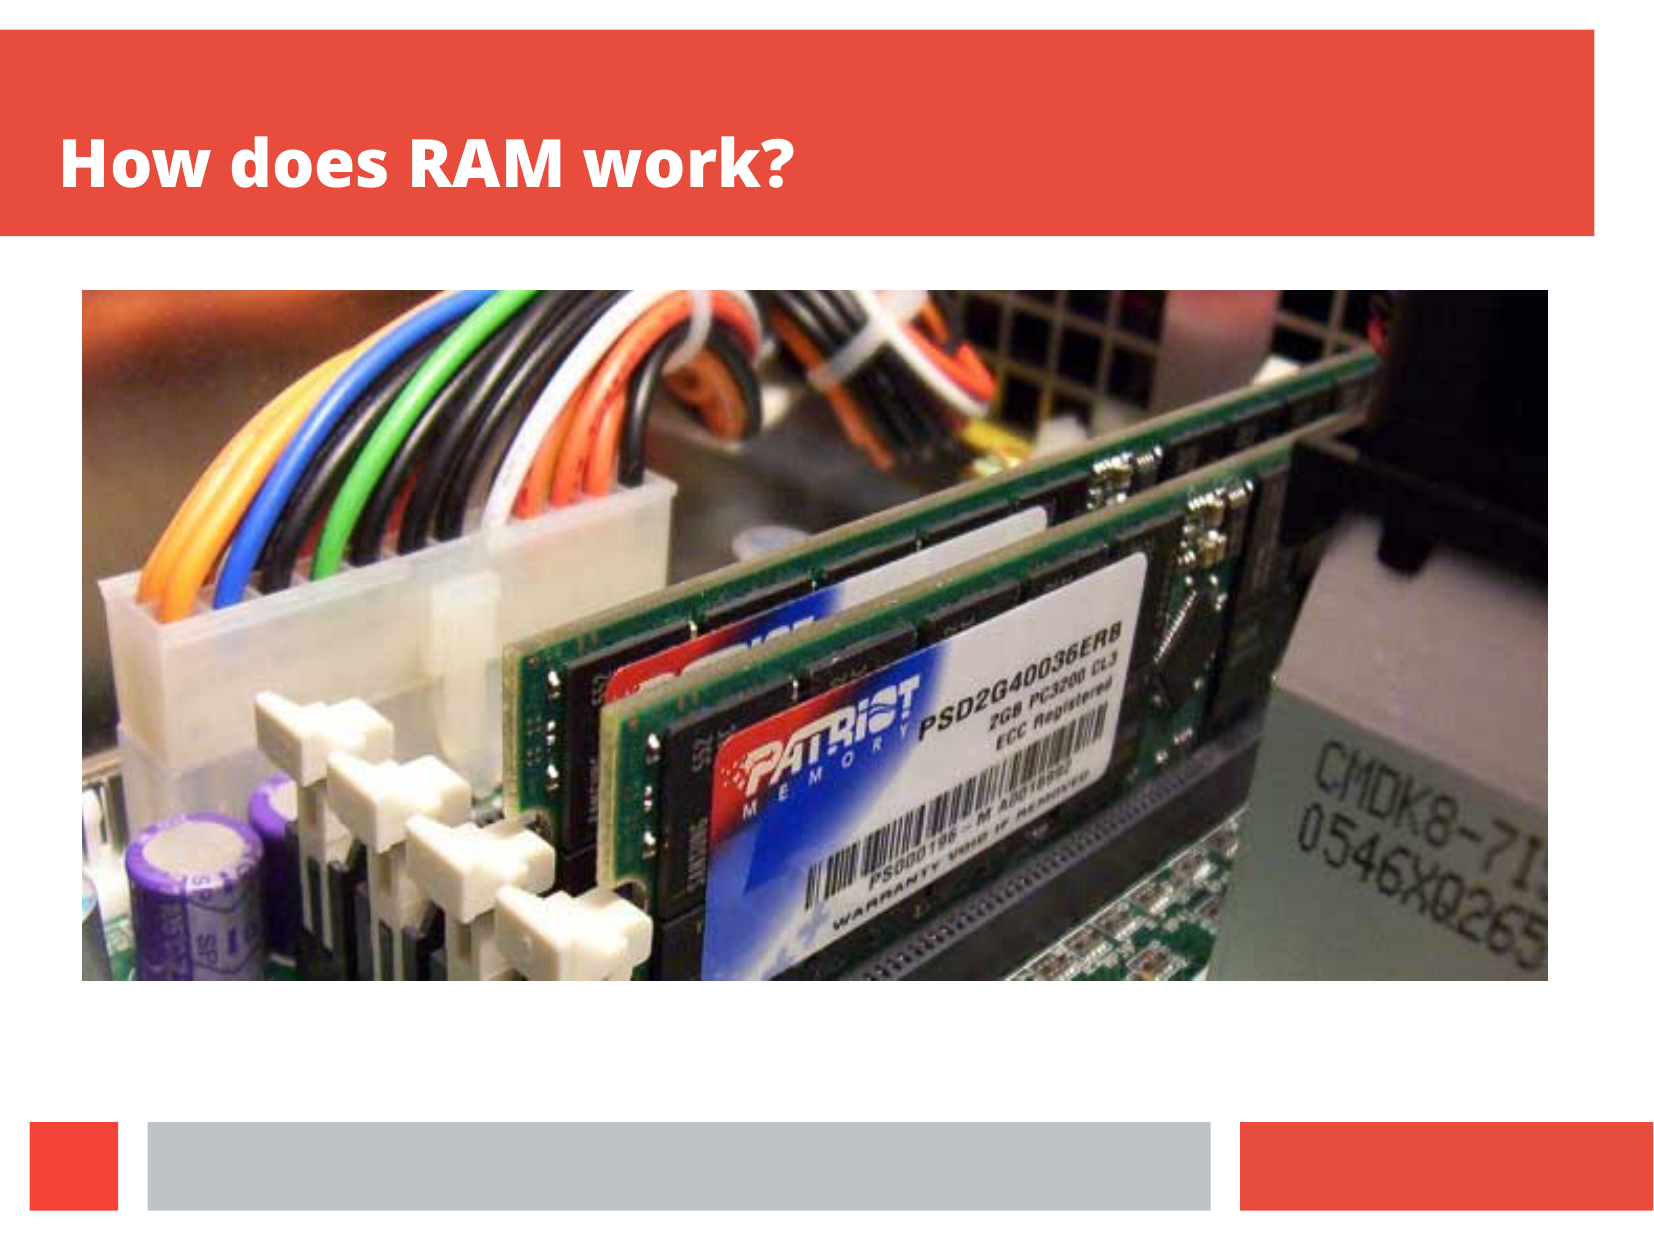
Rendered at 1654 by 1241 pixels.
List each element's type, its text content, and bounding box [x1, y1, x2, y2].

picture [82, 290, 1548, 981]
title How does RAM work? [59, 57, 1595, 207]
